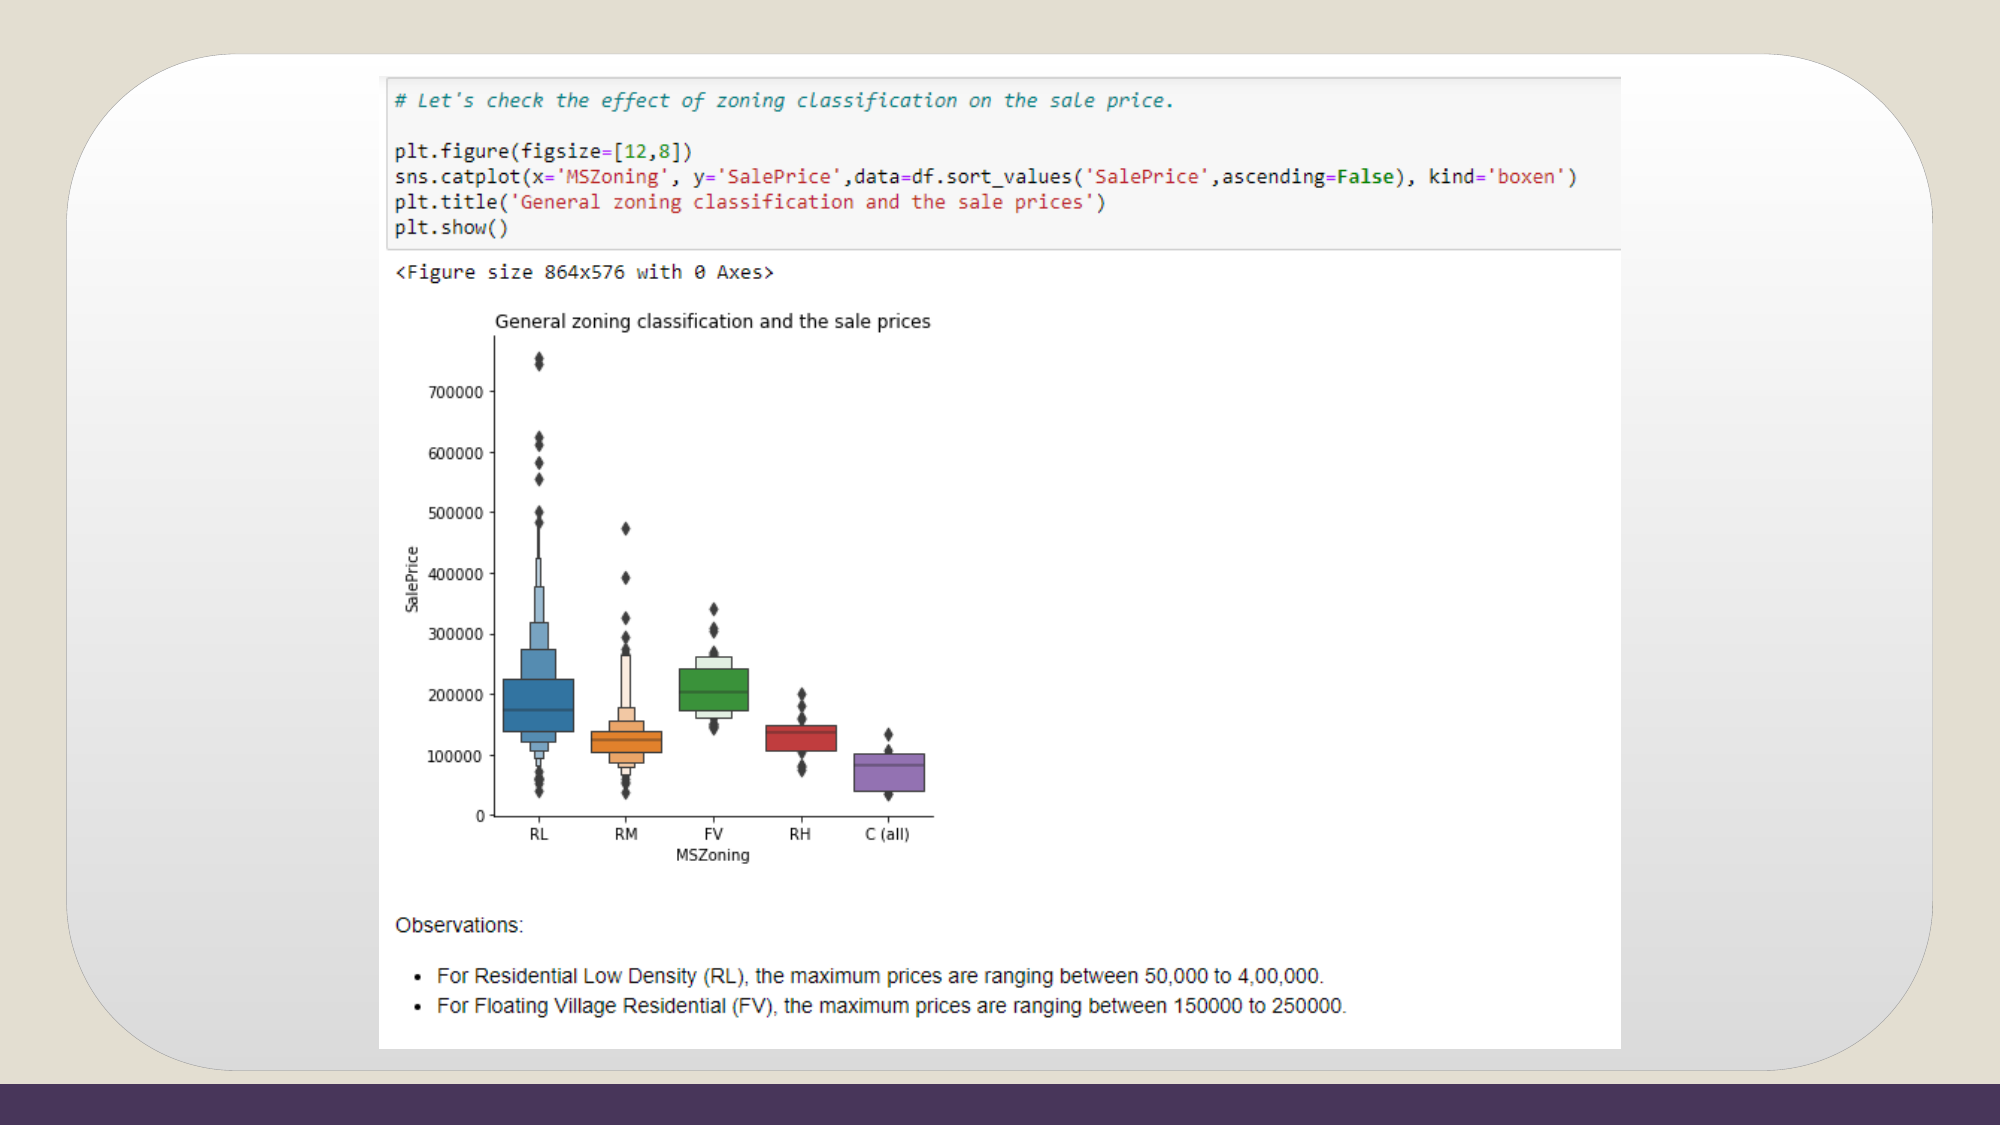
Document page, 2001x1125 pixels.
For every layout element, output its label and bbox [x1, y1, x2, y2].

picture [379, 76, 1621, 1049]
text_box [0, 1084, 2000, 1125]
